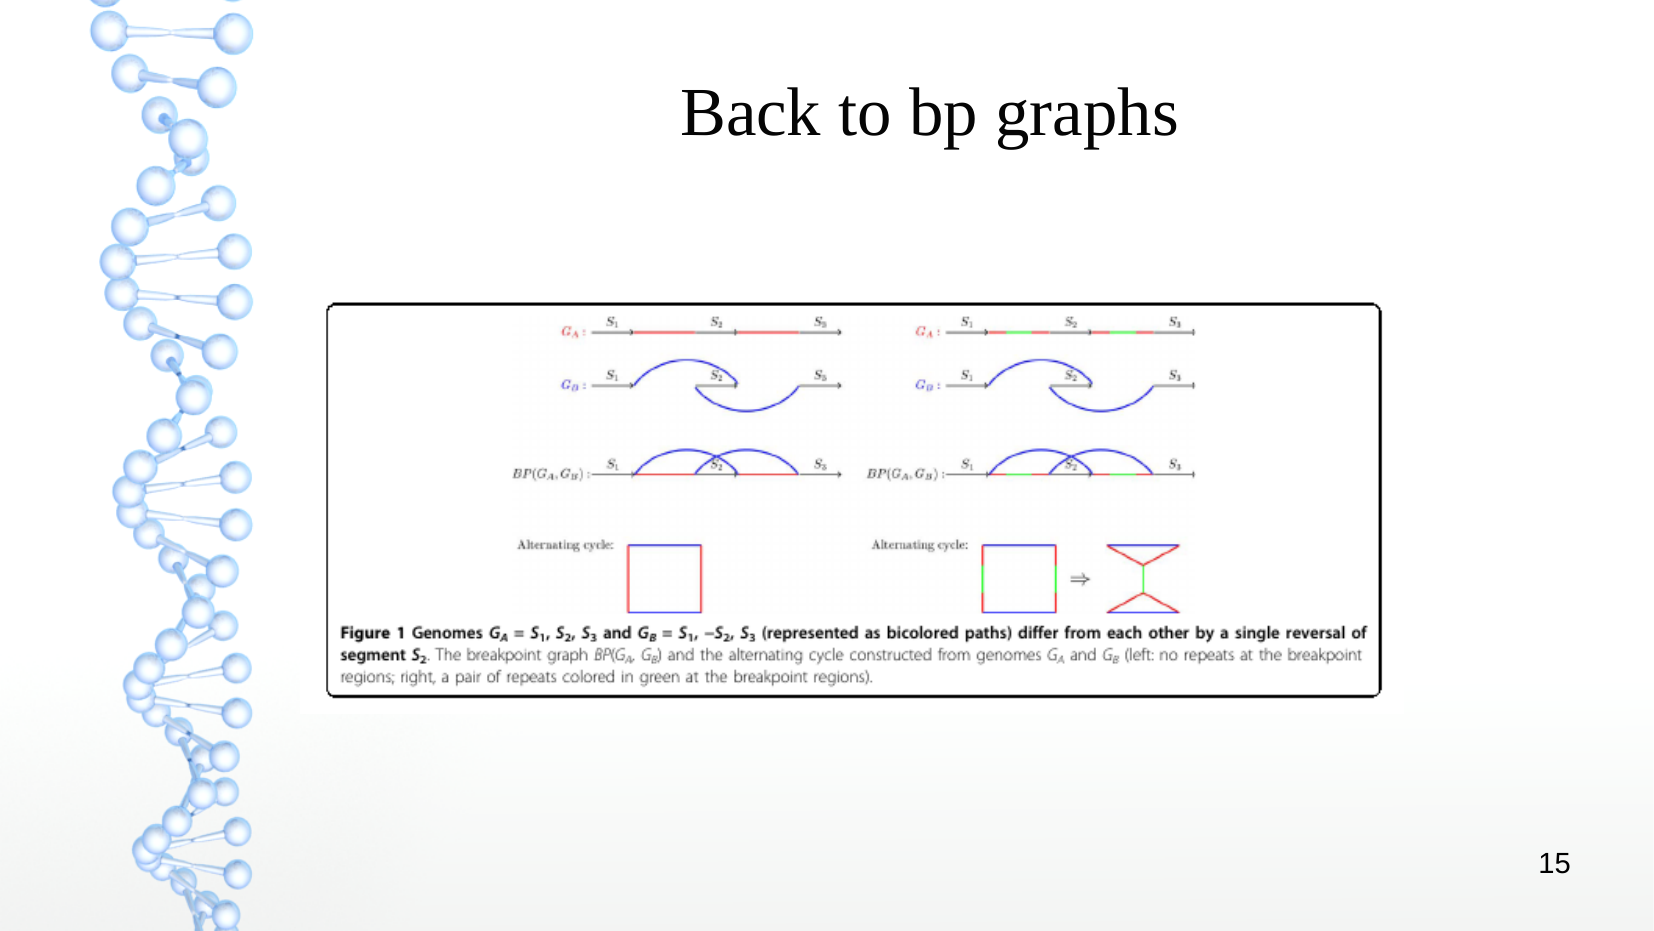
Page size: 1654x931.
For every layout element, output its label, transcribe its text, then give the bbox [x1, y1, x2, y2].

title Back to bp graphs [265, 35, 1595, 189]
picture [0, 0, 1654, 931]
